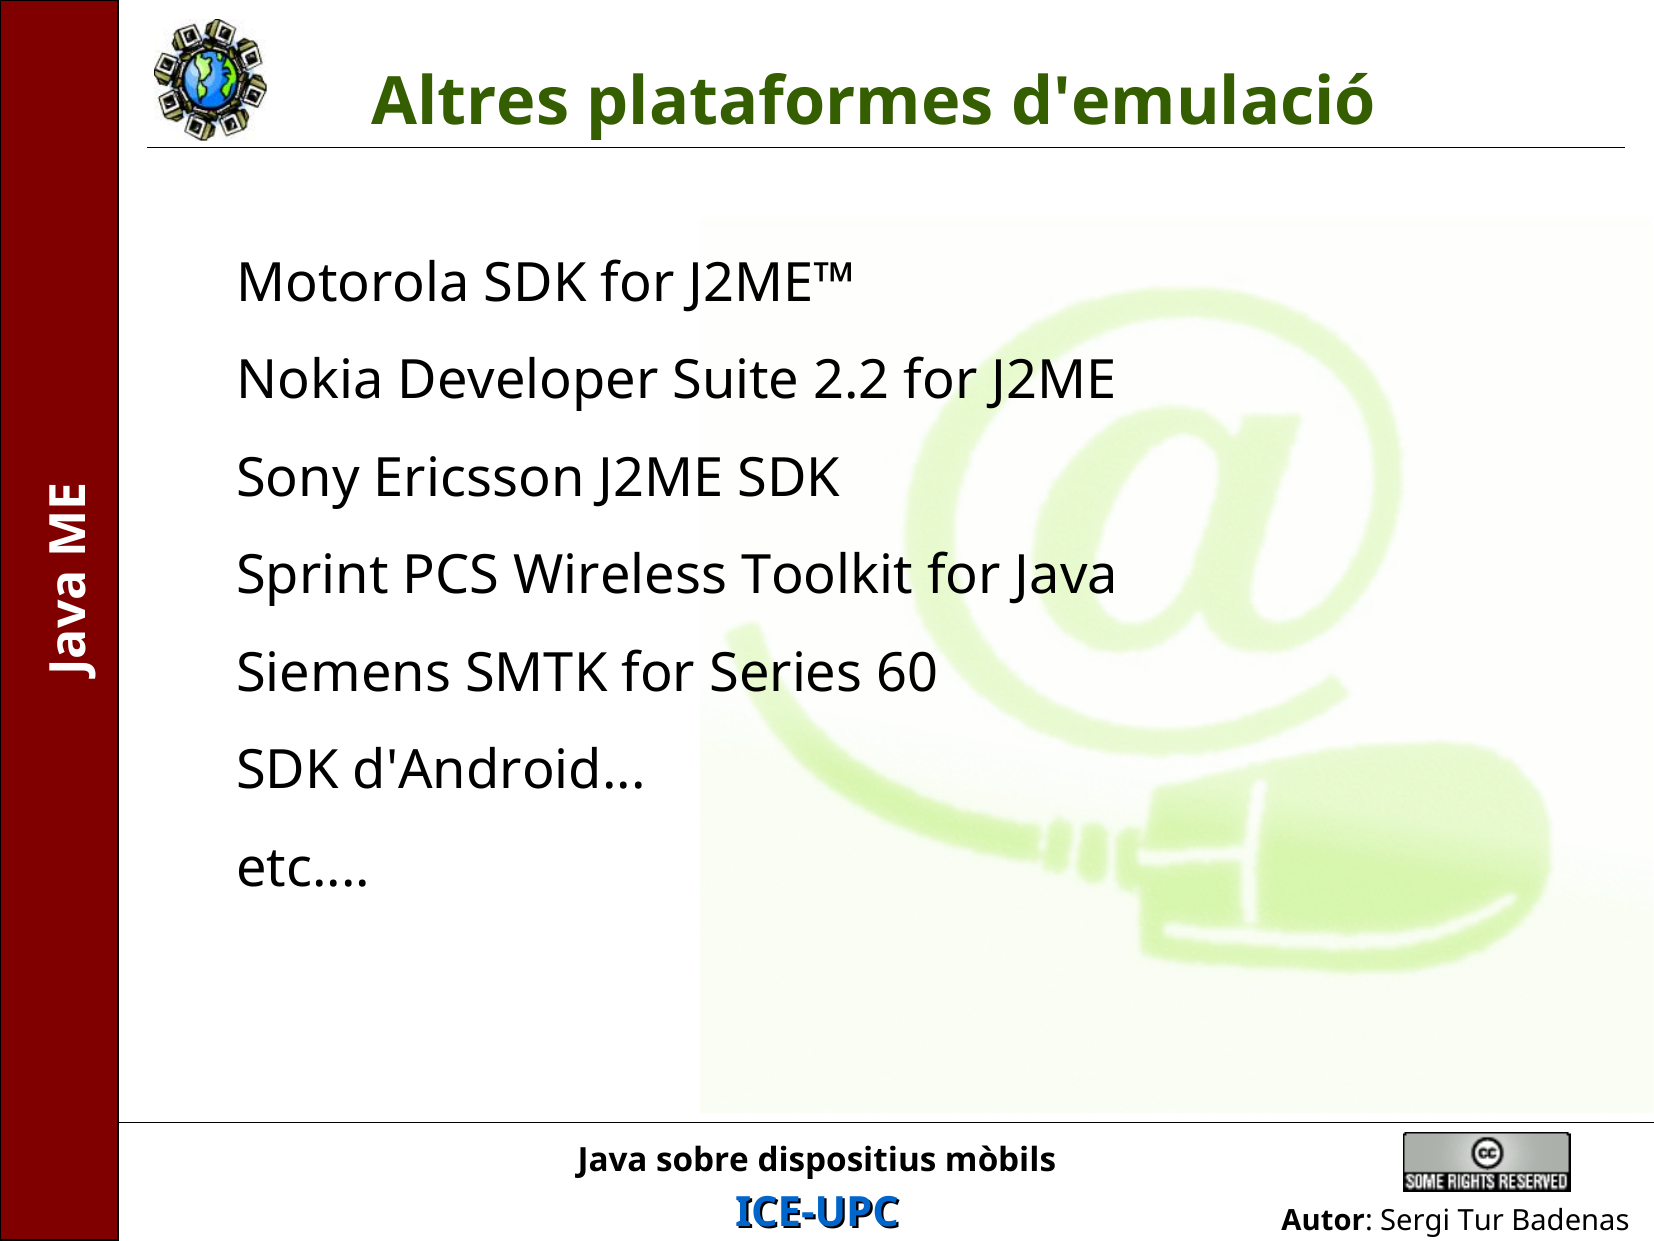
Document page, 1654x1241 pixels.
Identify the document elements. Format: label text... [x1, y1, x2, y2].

picture [700, 217, 1654, 1113]
picture [154, 19, 268, 56]
list Motorola SDK for J2ME™ Nokia Developer Suite 2.2 for J2ME Sony Ericsson J2ME SDK Sprint PCS Wireless Toolkit for Java Siemens SMTK for Series 60 SDK d'Android... etc.... [141, 242, 1630, 1078]
picture [1403, 1132, 1571, 1192]
title Altres plataformes d'emulació [129, 56, 1619, 141]
